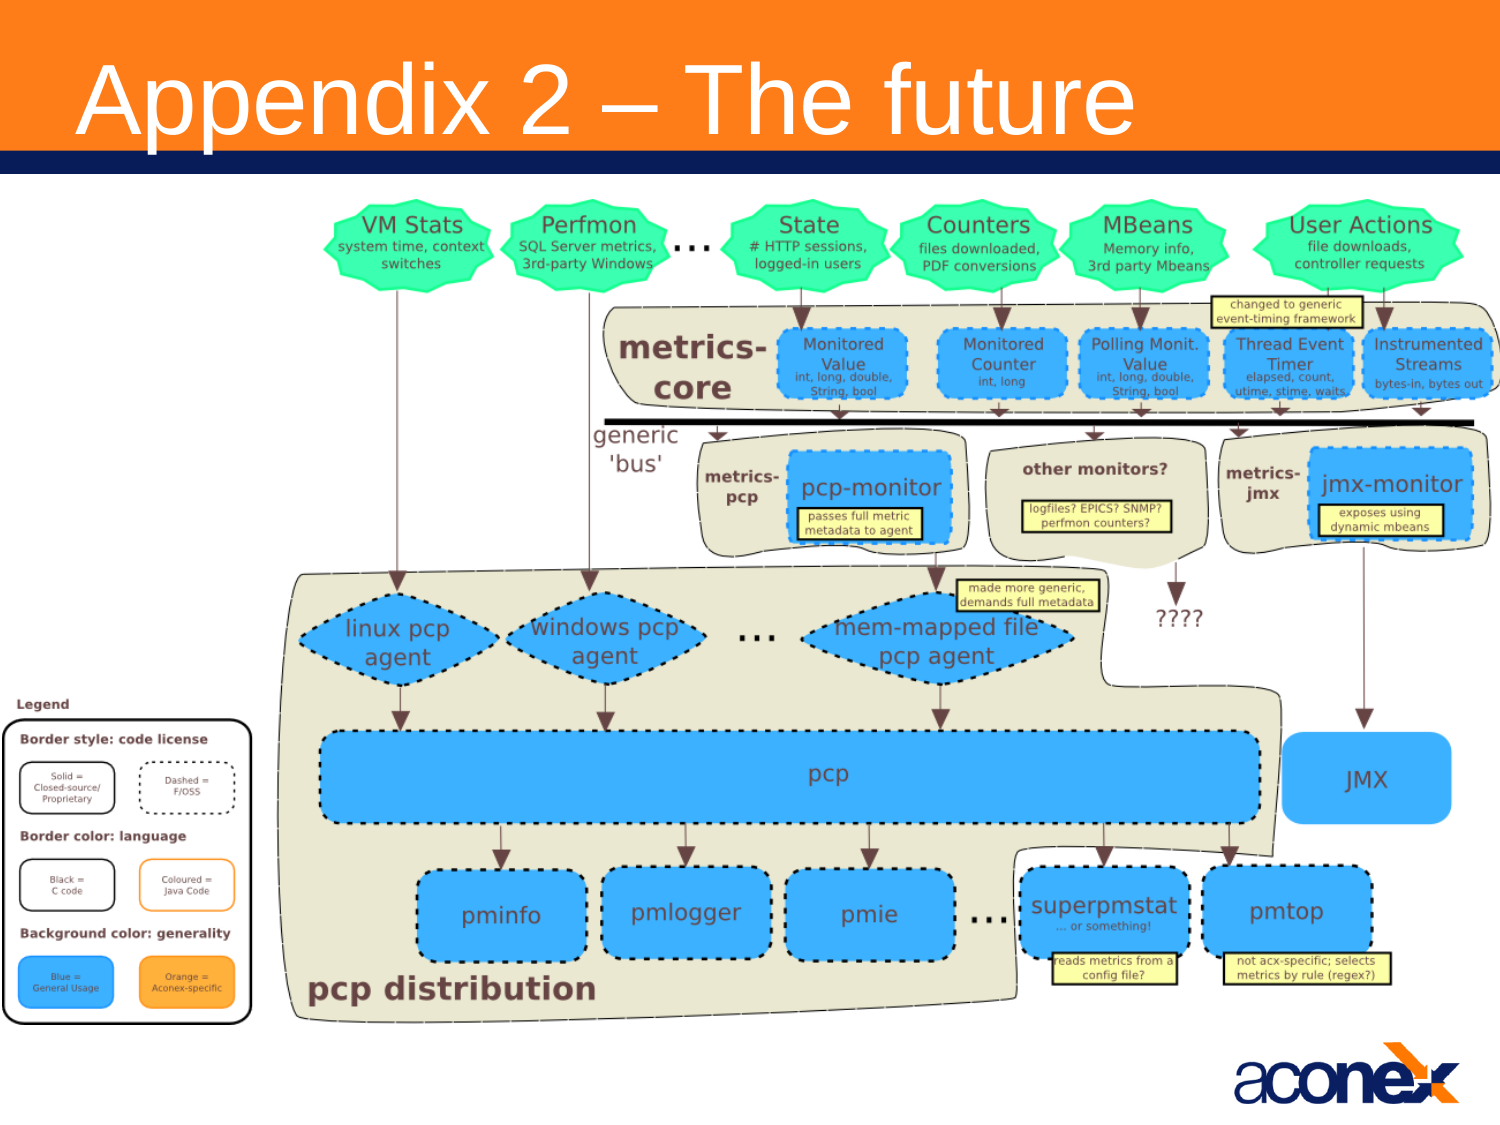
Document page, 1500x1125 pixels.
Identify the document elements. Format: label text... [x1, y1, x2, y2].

title Appendix 2 – The future [75, 23, 1426, 176]
picture [2, 199, 1500, 1025]
picture [1234, 1042, 1460, 1104]
